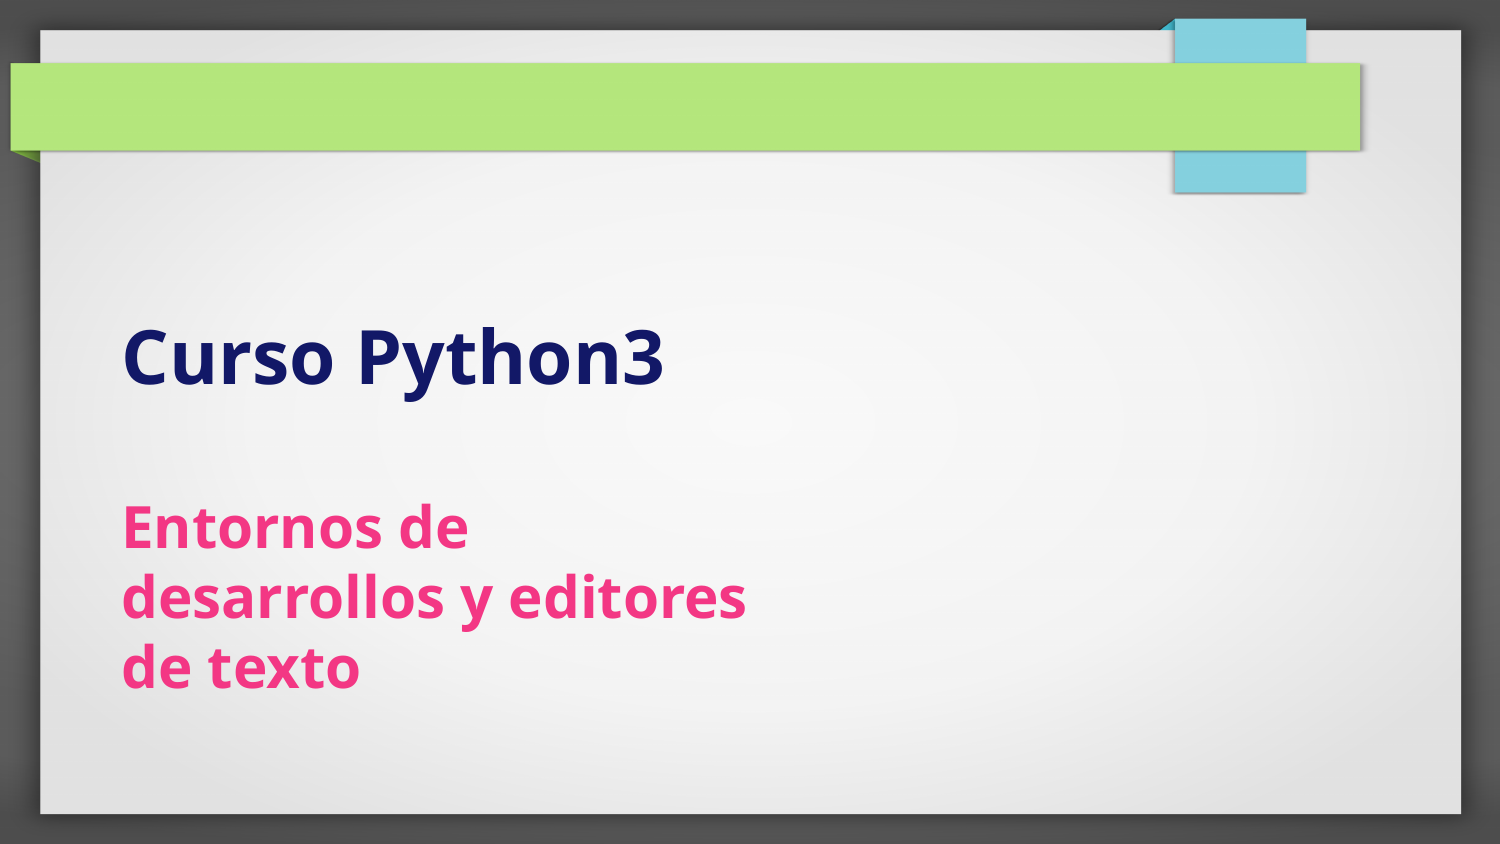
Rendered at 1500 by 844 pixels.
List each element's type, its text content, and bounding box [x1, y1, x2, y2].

picture [0, 0, 1500, 844]
title Curso Python3 Entornos de desarrollos y editores de texto [106, 520, 801, 715]
